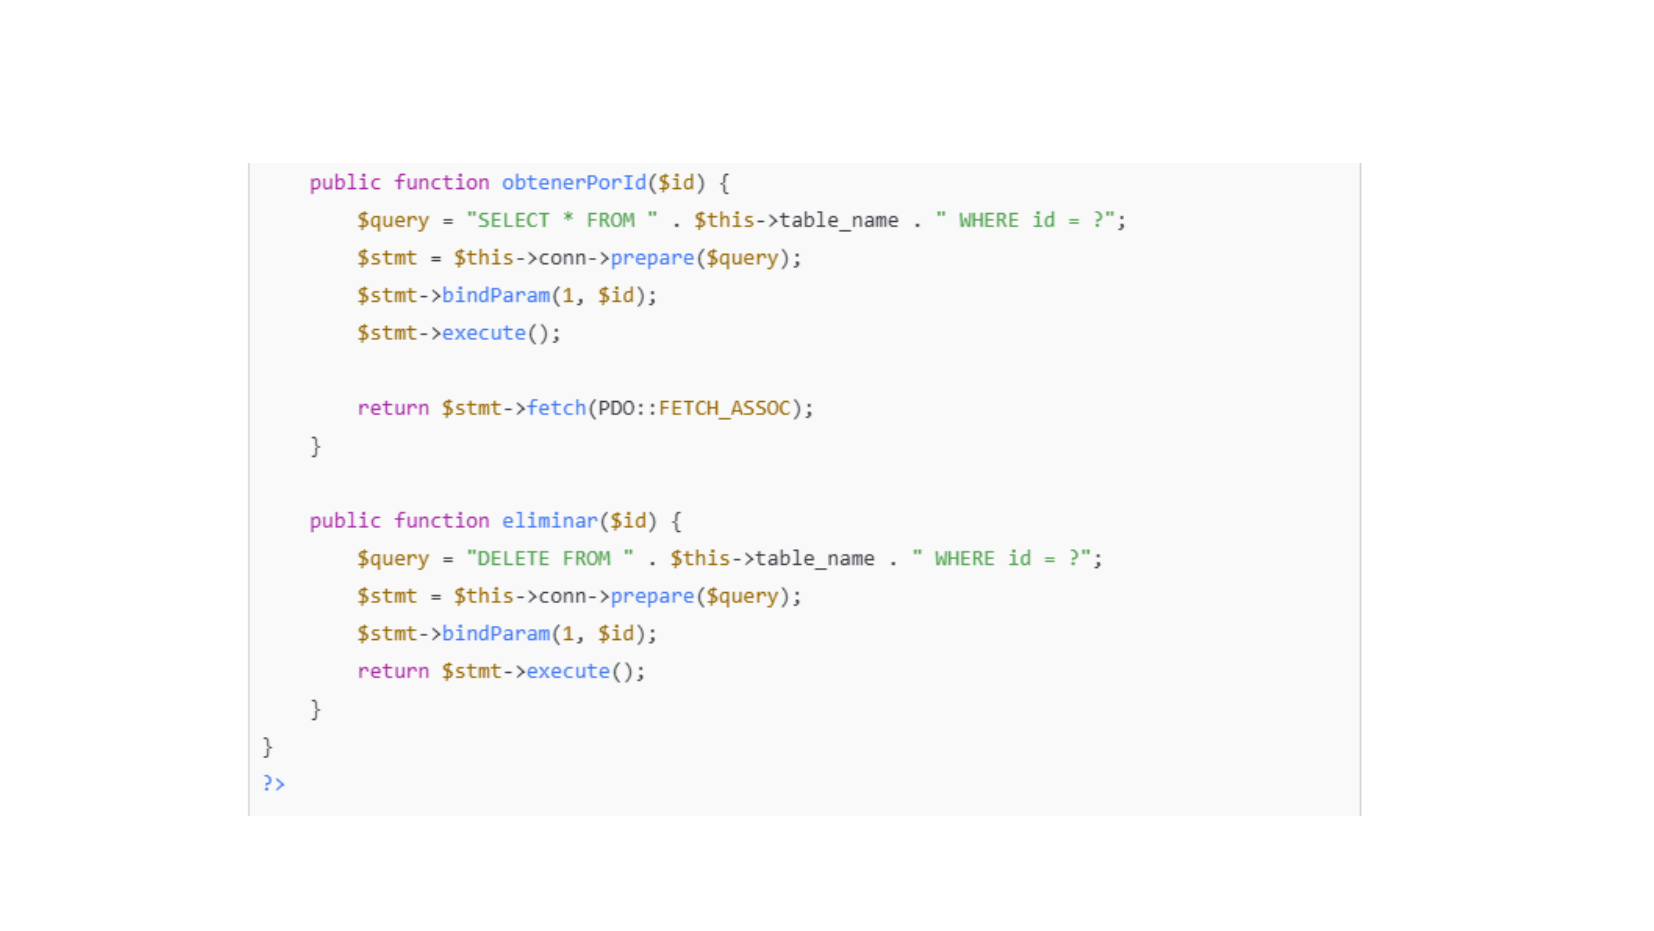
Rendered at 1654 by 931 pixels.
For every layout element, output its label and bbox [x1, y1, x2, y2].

picture [214, 163, 1457, 816]
